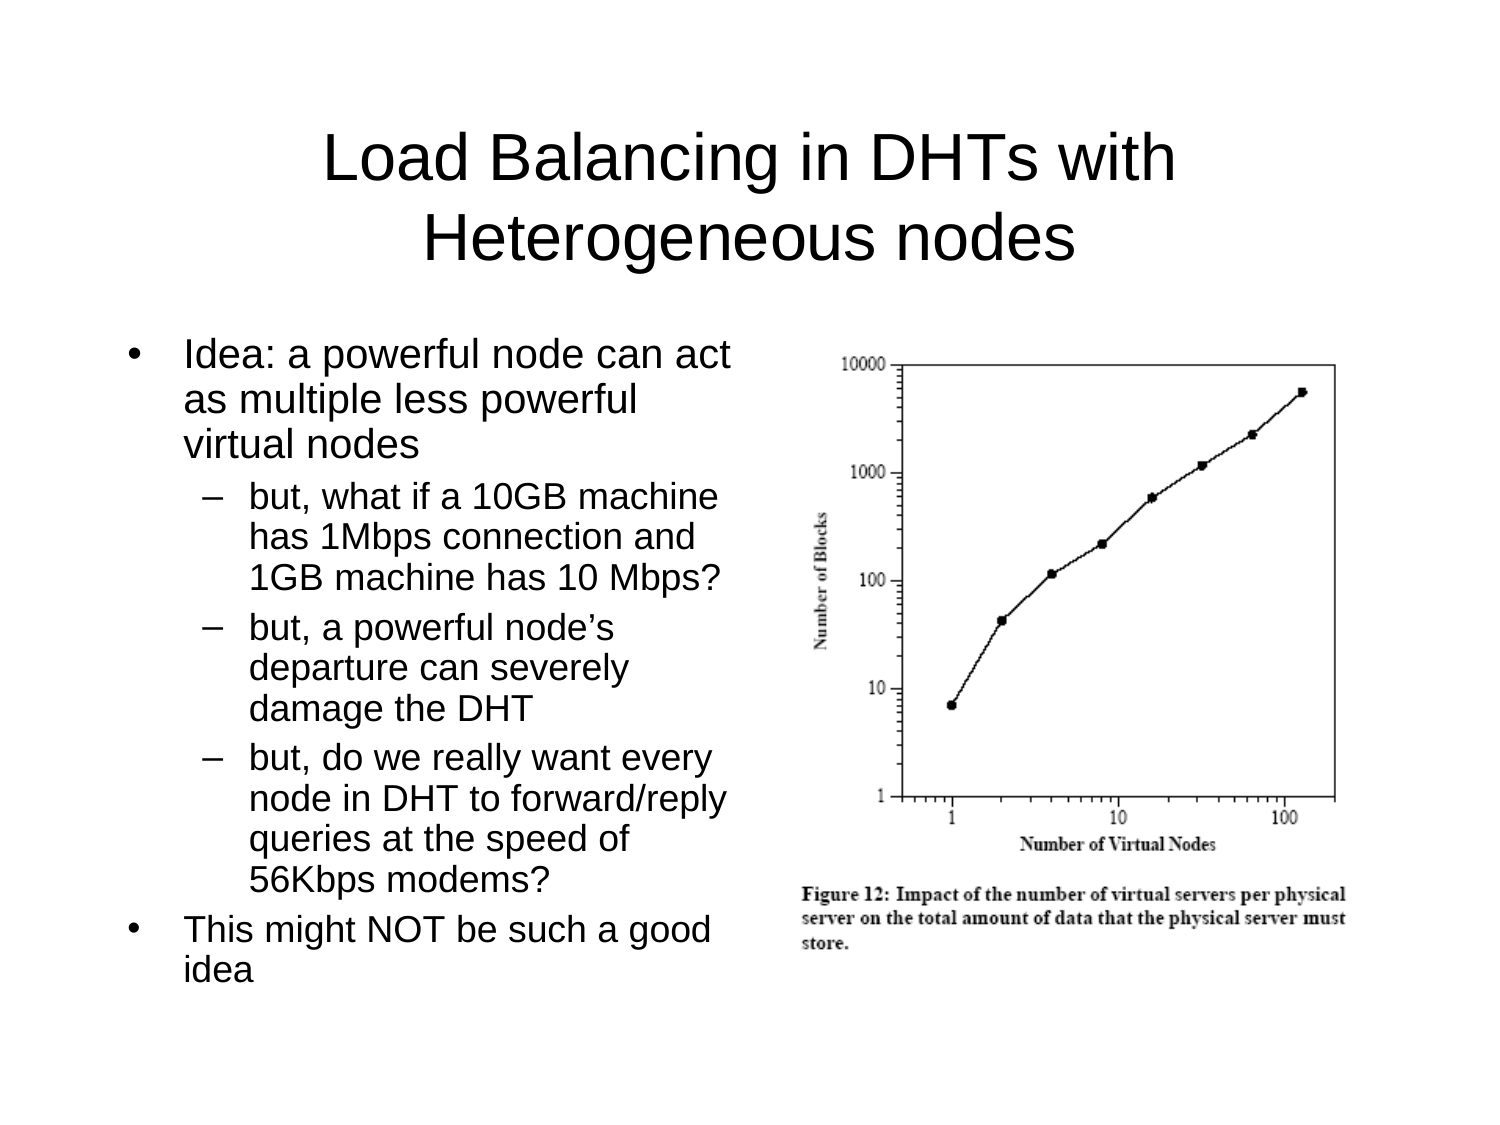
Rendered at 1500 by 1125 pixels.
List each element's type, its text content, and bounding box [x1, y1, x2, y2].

title Load Balancing in DHTs with Heterogeneous nodes [112, 99, 1388, 288]
list Idea: a powerful node can act as multiple less powerful virtual nodes but, what if a 10GB machine has 1Mbps connection and 1GB machine has 10 Mbps? but, a powerful node’s departure can severely damage the DHT but, do we really want every node in DHT to forward/reply queries at the speed of 56Kbps modems? This might NOT be such a good idea [112, 324, 763, 1000]
picture [767, 327, 1383, 998]
